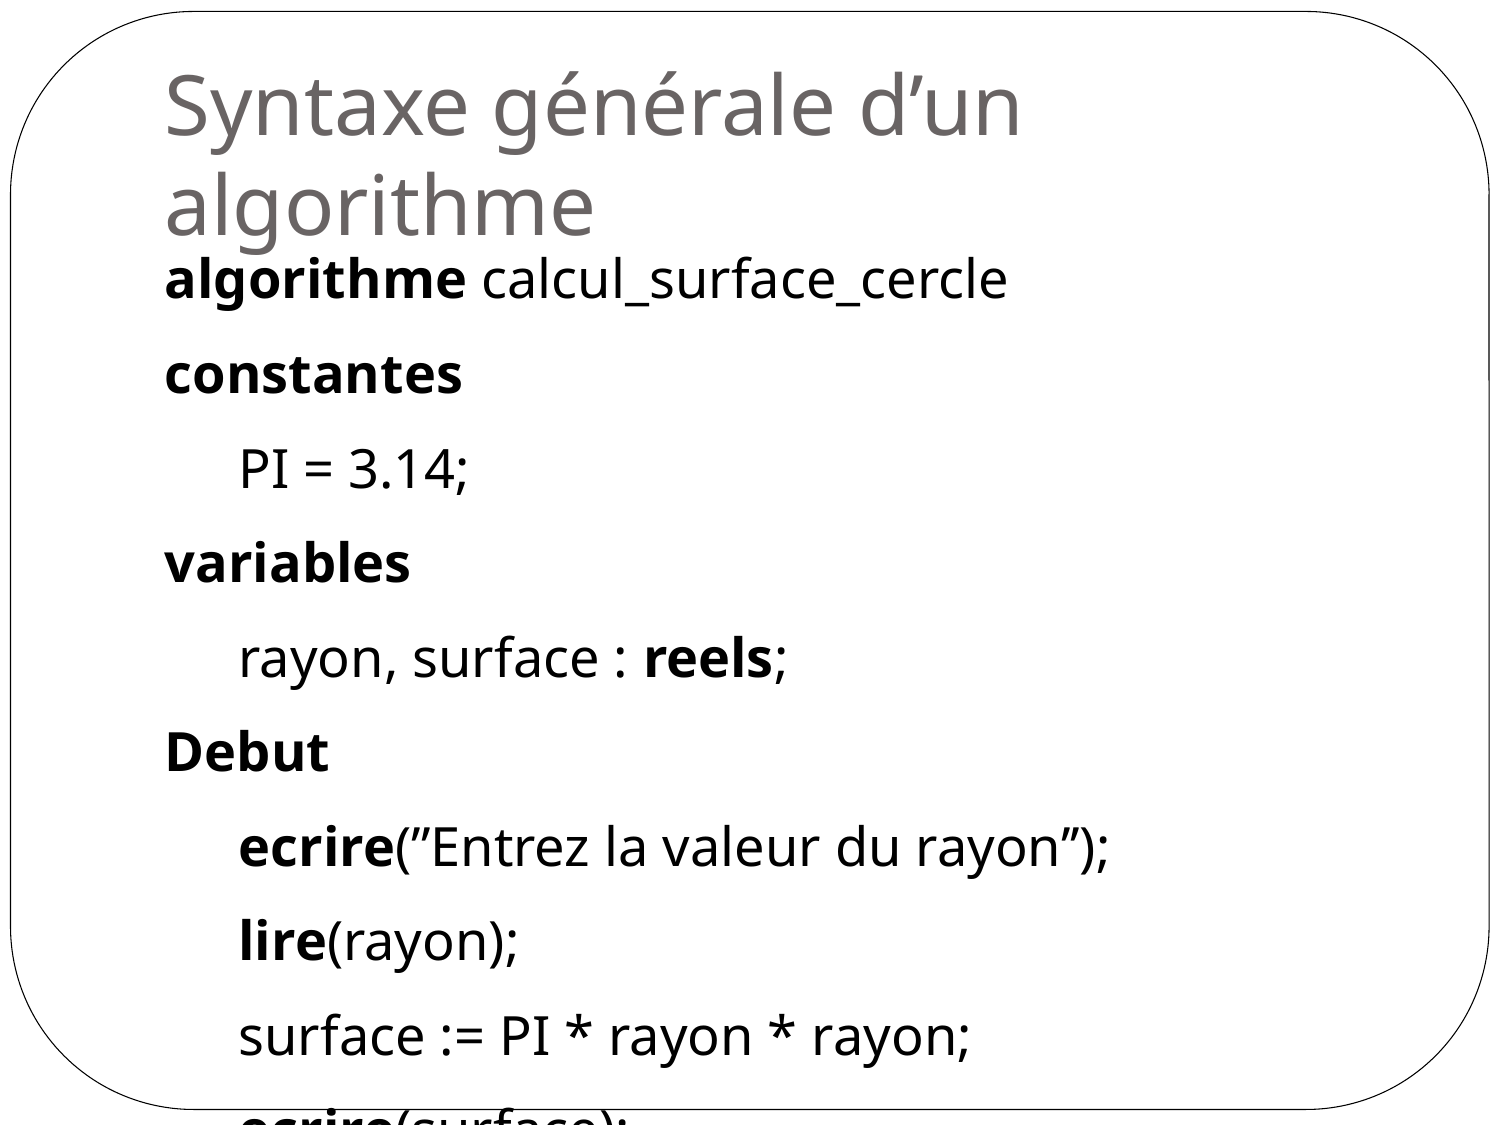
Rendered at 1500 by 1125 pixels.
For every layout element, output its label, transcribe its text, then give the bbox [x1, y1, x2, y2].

list algorithme calcul_surface_cercle constantes PI = 3.14; variables rayon, surface : reels; Debut ecrire(’’Entrez la valeur du rayon’’); lire(rayon); surface := PI * rayon * rayon; ecrire(surface); fin [150, 237, 1425, 988]
title Syntaxe générale d’un algorithme [150, 45, 1425, 164]
